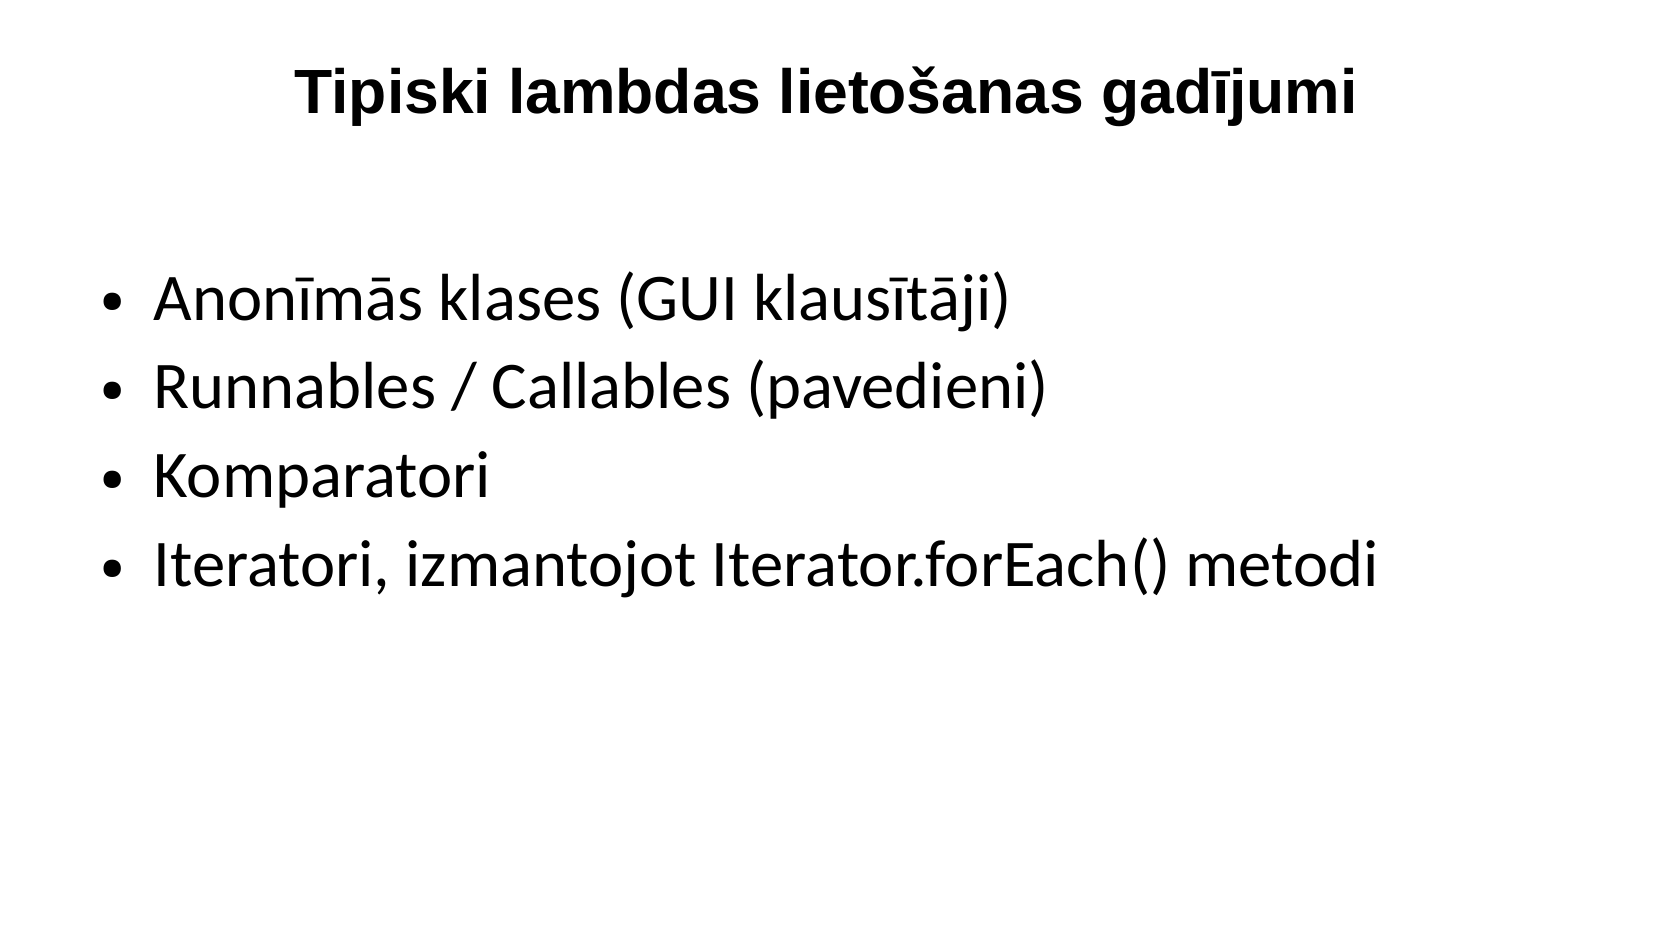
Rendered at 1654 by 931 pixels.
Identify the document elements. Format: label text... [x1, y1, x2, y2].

title Tipiski lambdas lietošanas gadījumi [82, 37, 1571, 147]
list Anonīmās klases (GUI klausītāji) Runnables / Callables (pavedieni) Komparatori Iteratori, izmantojot Iterator.forEach() metodi [82, 269, 1538, 889]
